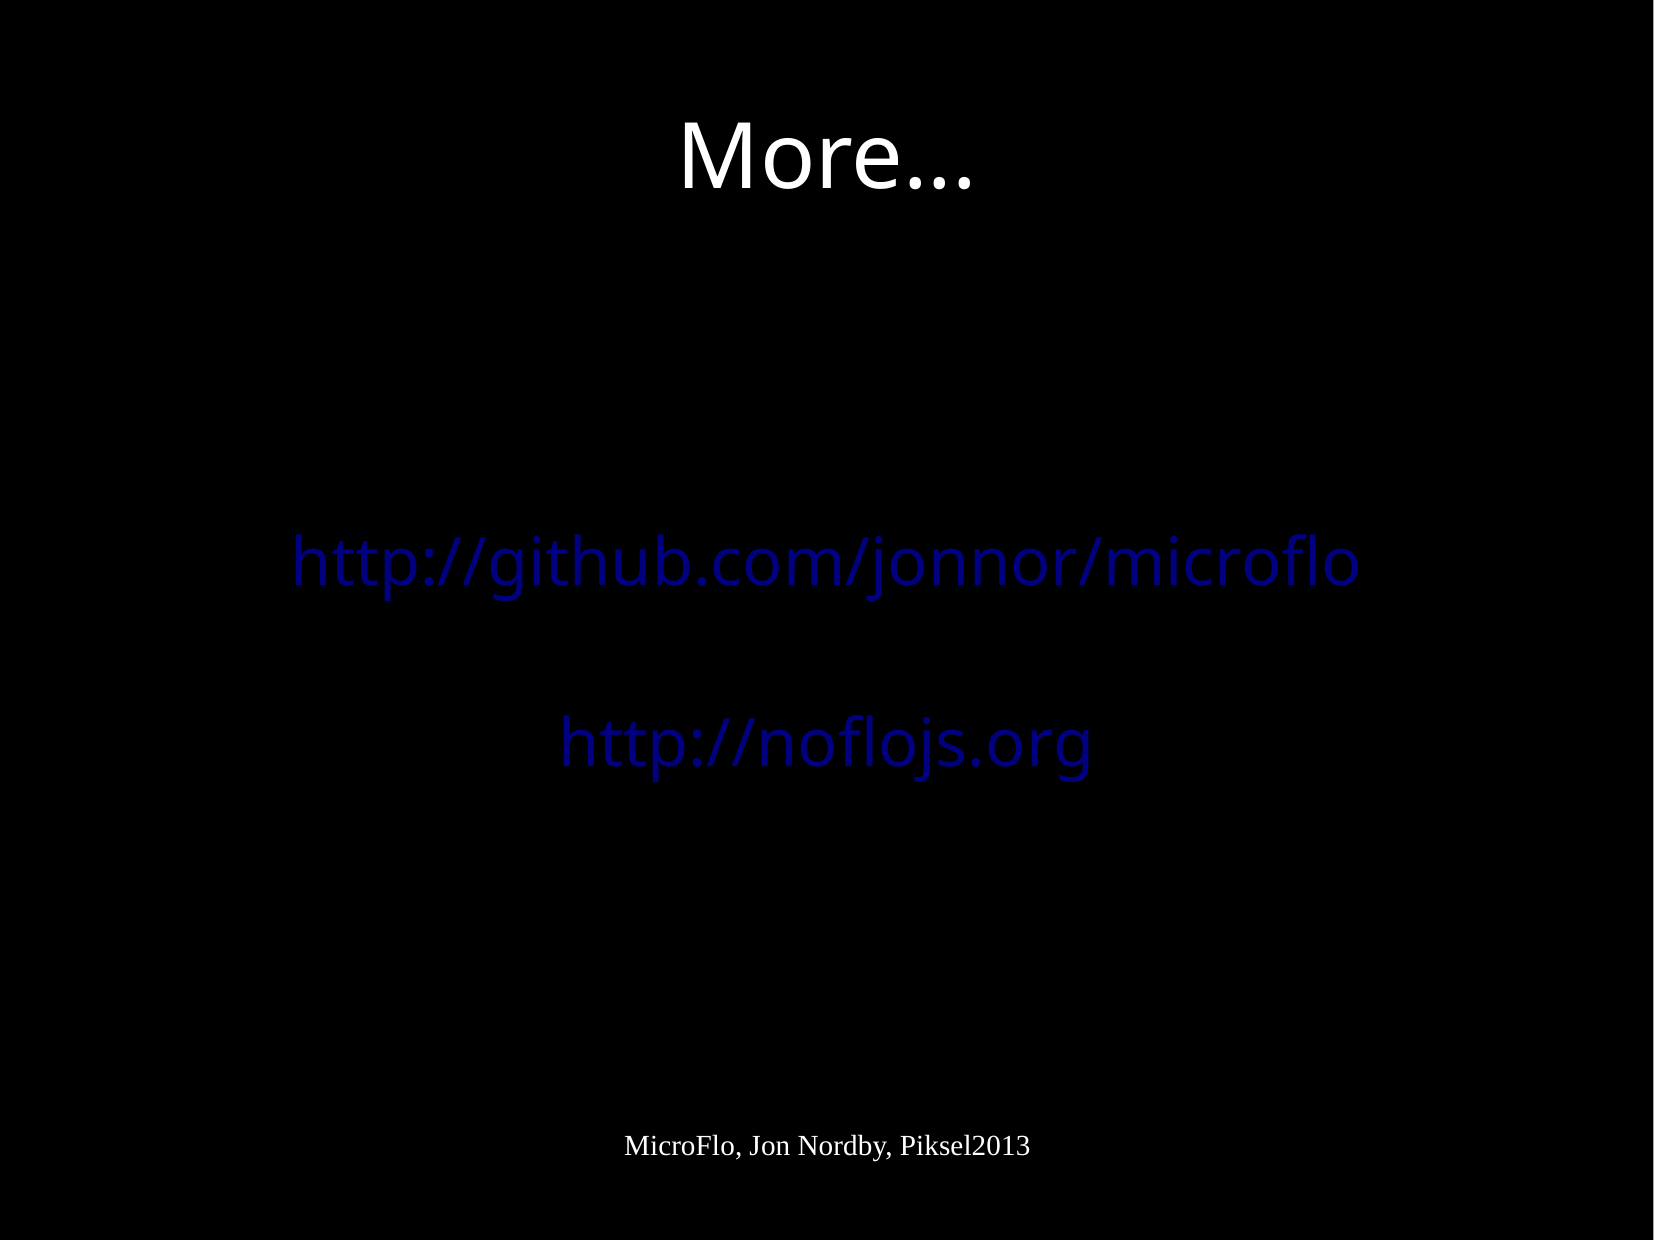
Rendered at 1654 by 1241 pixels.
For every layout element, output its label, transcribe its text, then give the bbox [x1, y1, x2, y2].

title More... [82, 49, 1571, 257]
subtitle http://github.com/jonnor/microflo http://noflojs.org [82, 290, 1571, 1010]
